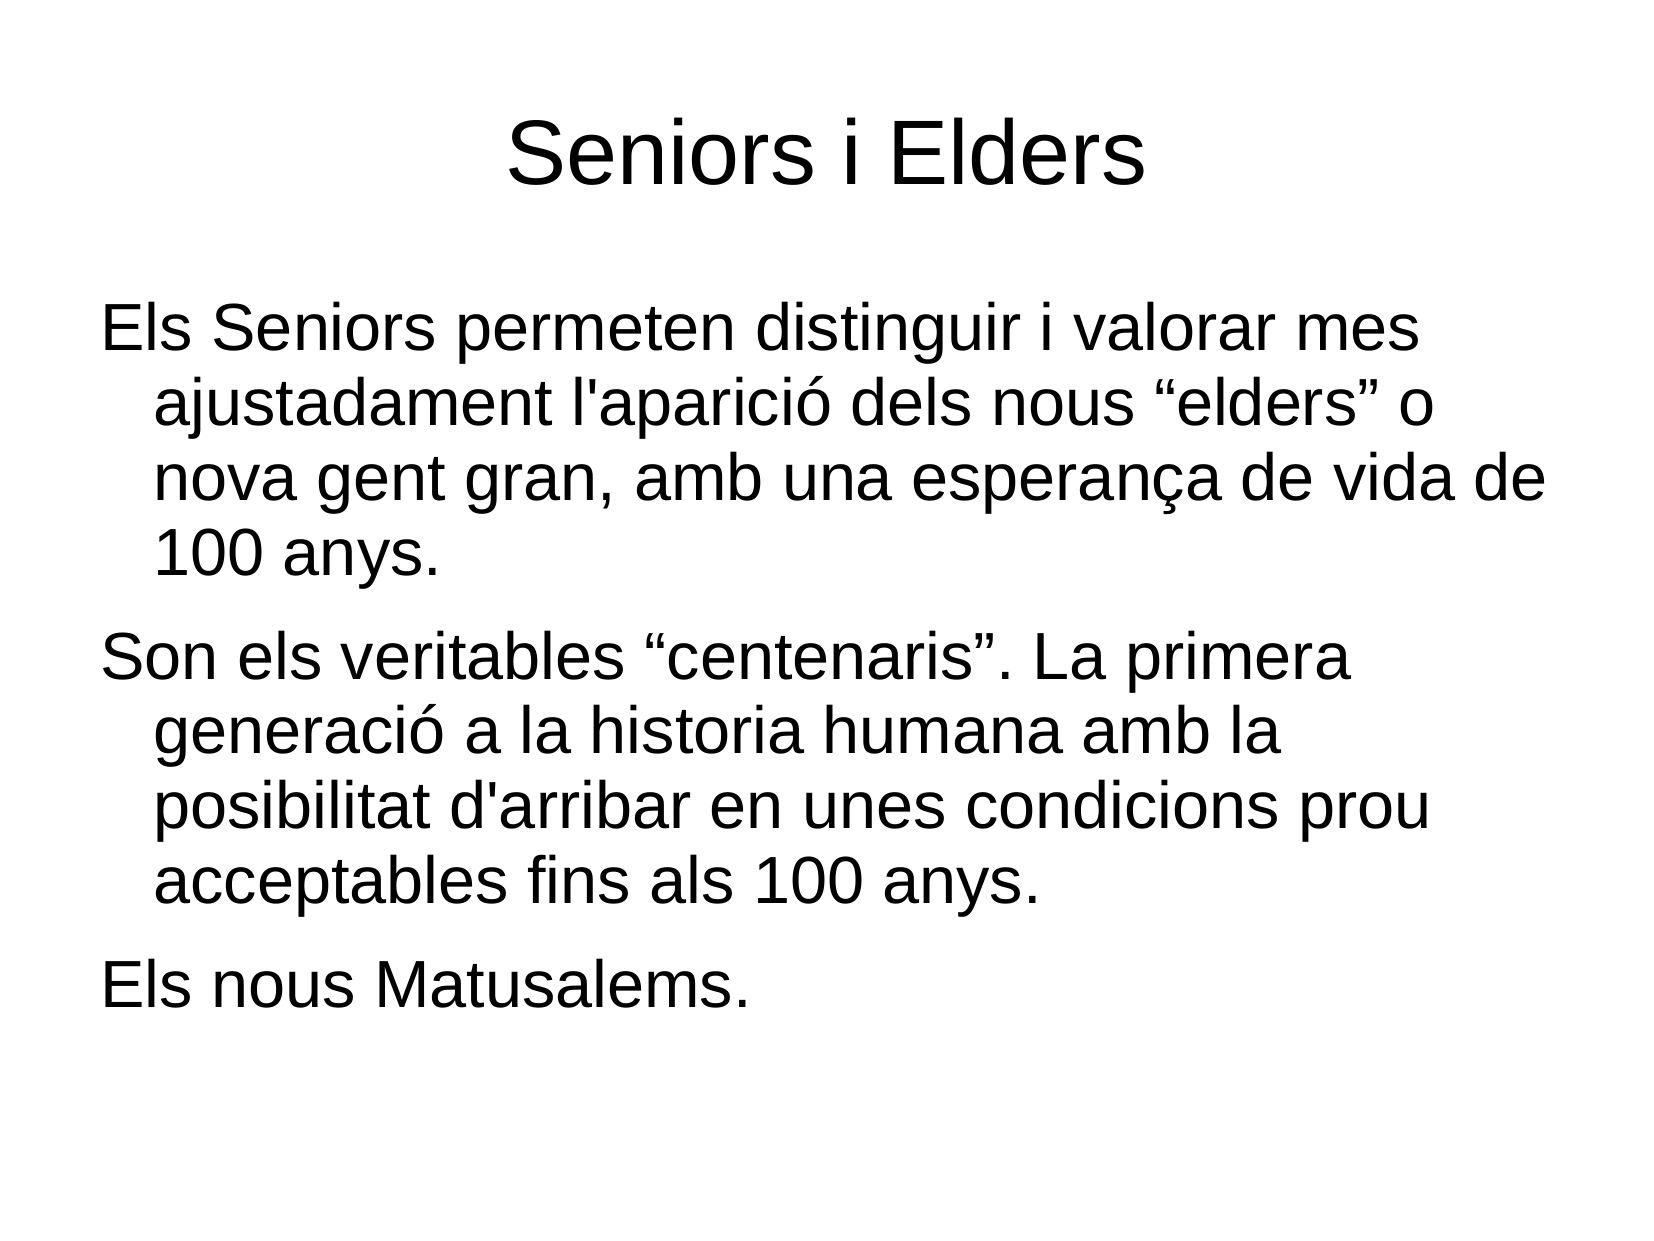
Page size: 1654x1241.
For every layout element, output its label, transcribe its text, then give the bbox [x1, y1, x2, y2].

list Els Seniors permeten distinguir i valorar mes ajustadament l'aparició dels nous “elders” o nova gent gran, amb una esperança de vida de 100 anys. Son els veritables “centenaris”. La primera generació a la historia humana amb la posibilitat d'arribar en unes condicions prou acceptables fins als 100 anys. Els nous Matusalems. [82, 290, 1571, 1094]
title Seniors i Elders [82, 56, 1571, 250]
